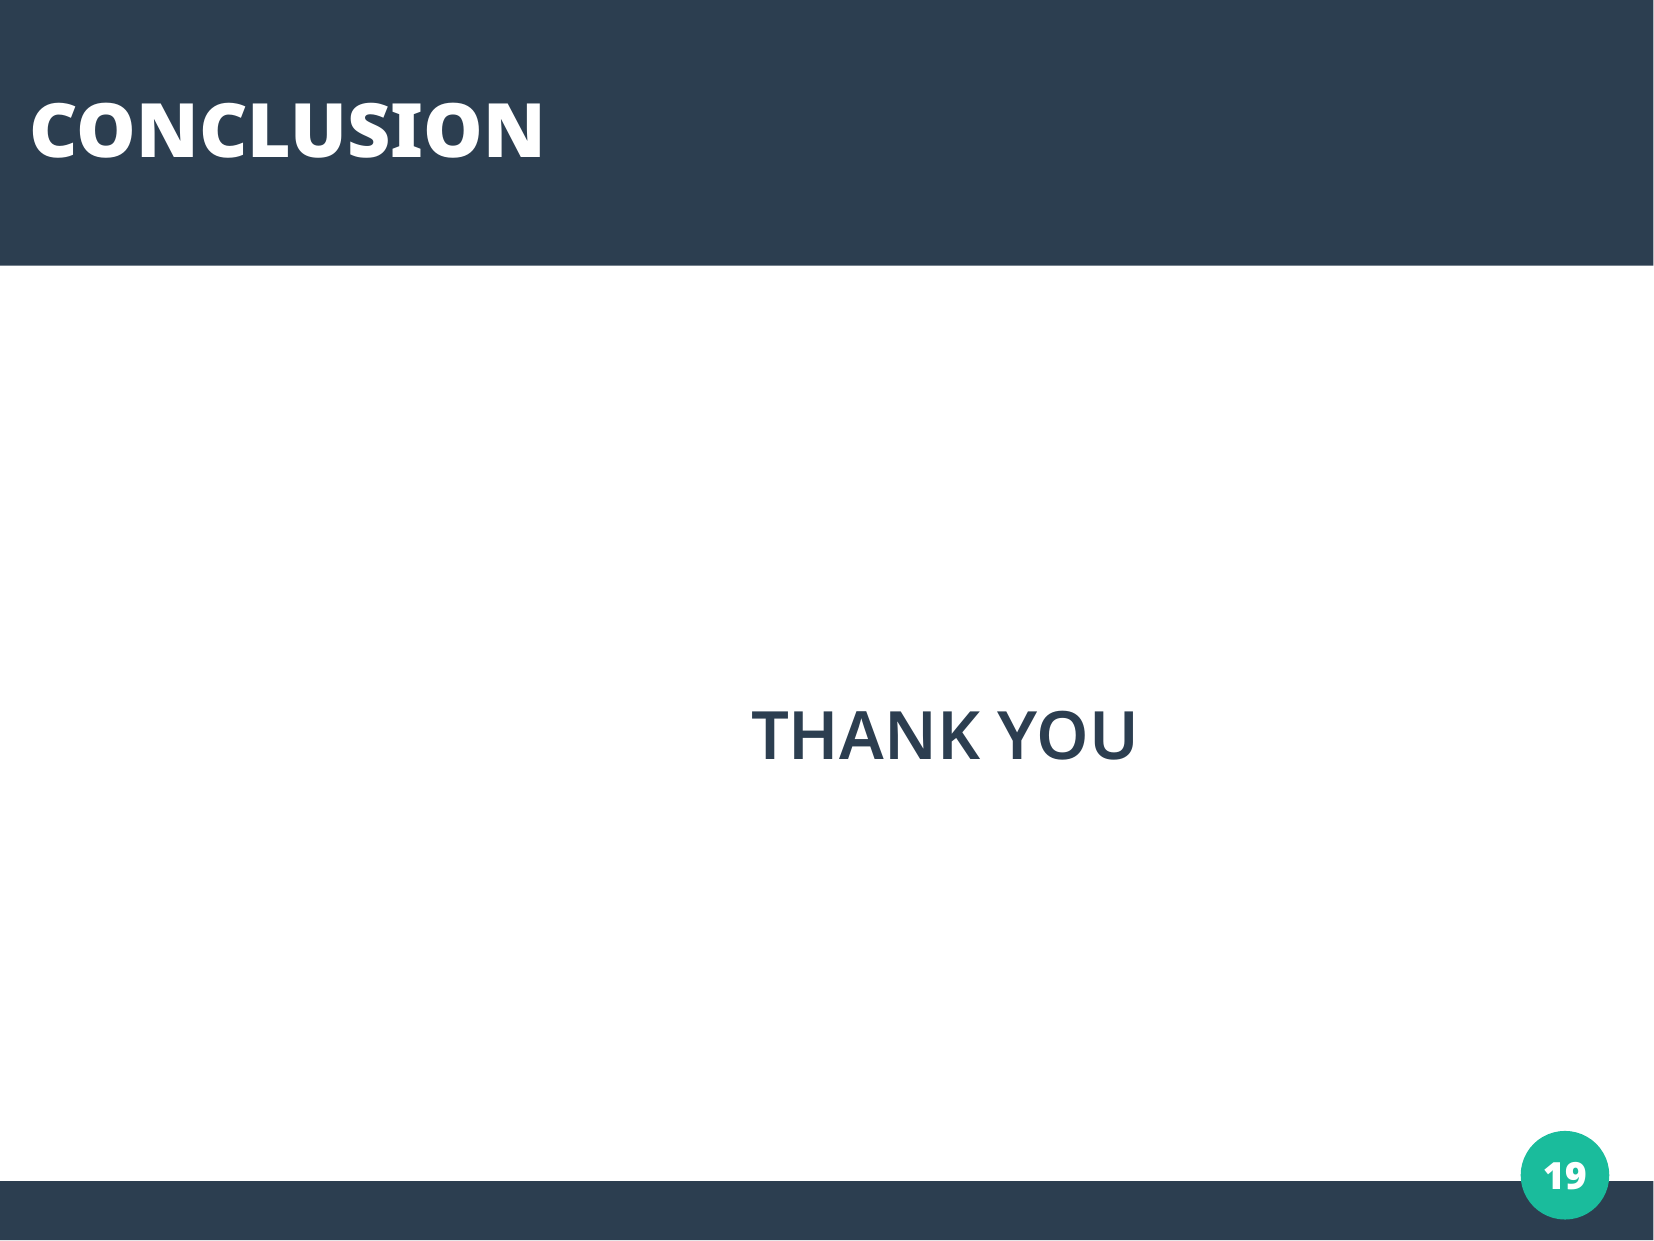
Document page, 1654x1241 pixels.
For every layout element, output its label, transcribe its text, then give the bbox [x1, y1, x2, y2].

list THANK YOU [59, 324, 1595, 1152]
title CONCLUSION [29, 49, 1565, 207]
